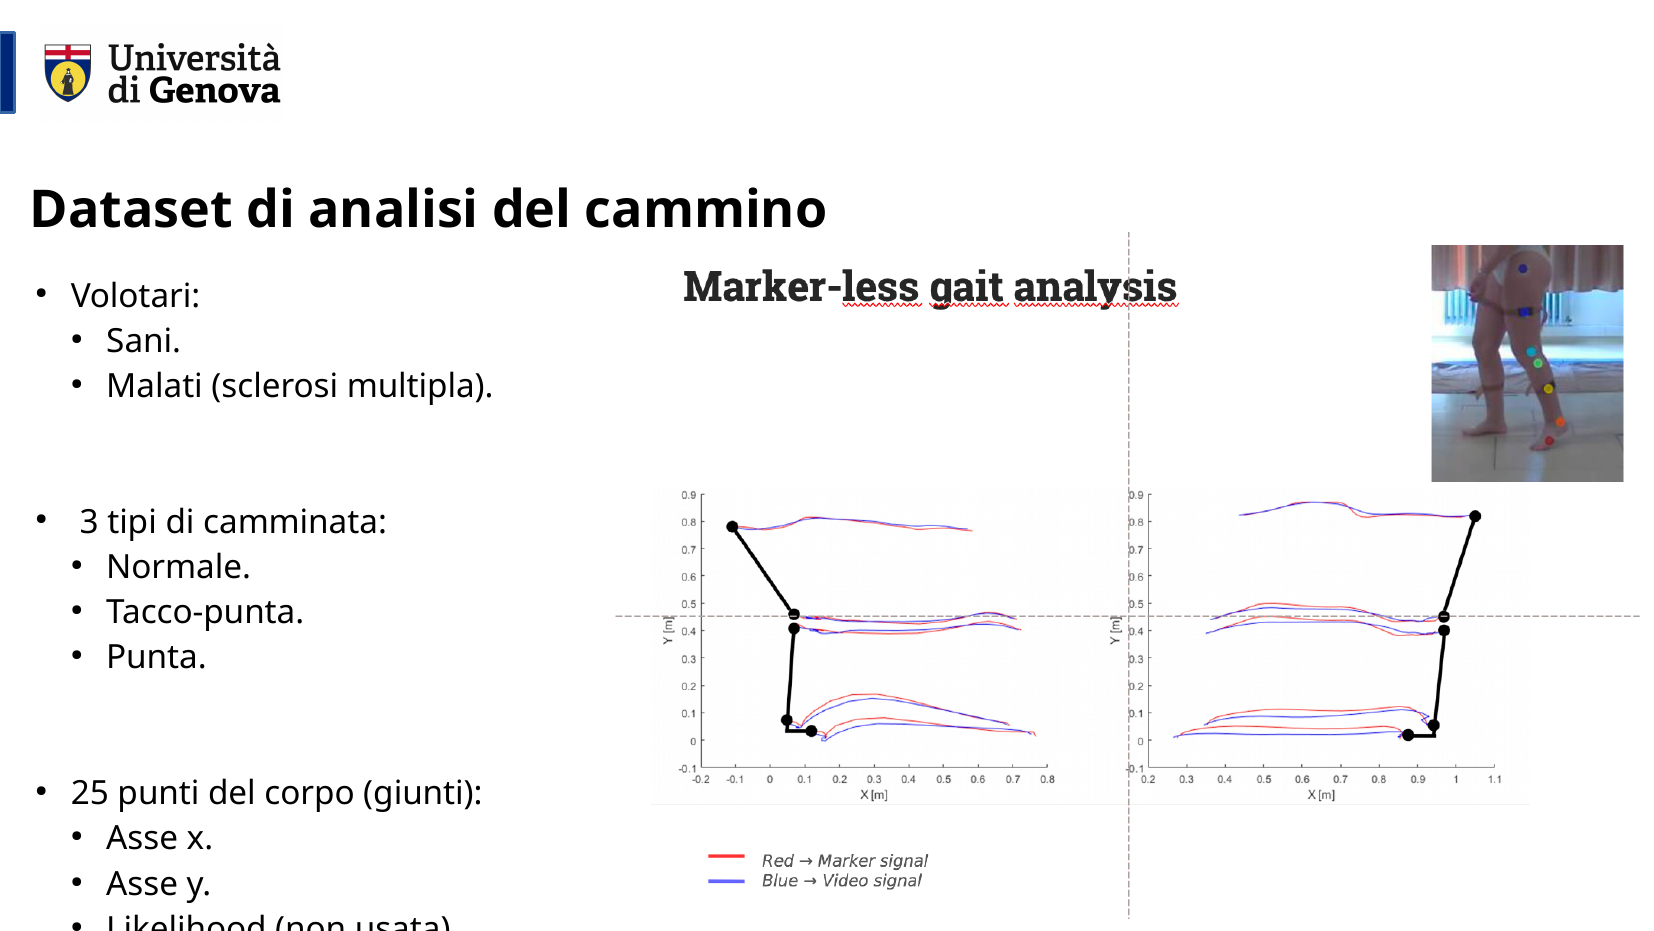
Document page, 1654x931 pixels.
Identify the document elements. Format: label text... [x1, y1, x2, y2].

text_box Volotari: Sani. Malati (sclerosi multipla). 3 tipi di camminata: Normale. Tacco-punta. Punta. 25 punti del corpo (giunti): Asse x. Asse y. Likelihood (non usata). [29, 265, 615, 886]
text_box [0, 32, 15, 113]
picture [615, 232, 1640, 919]
subtitle Dataset di analisi del cammino [29, 177, 1625, 239]
picture [39, 23, 284, 122]
